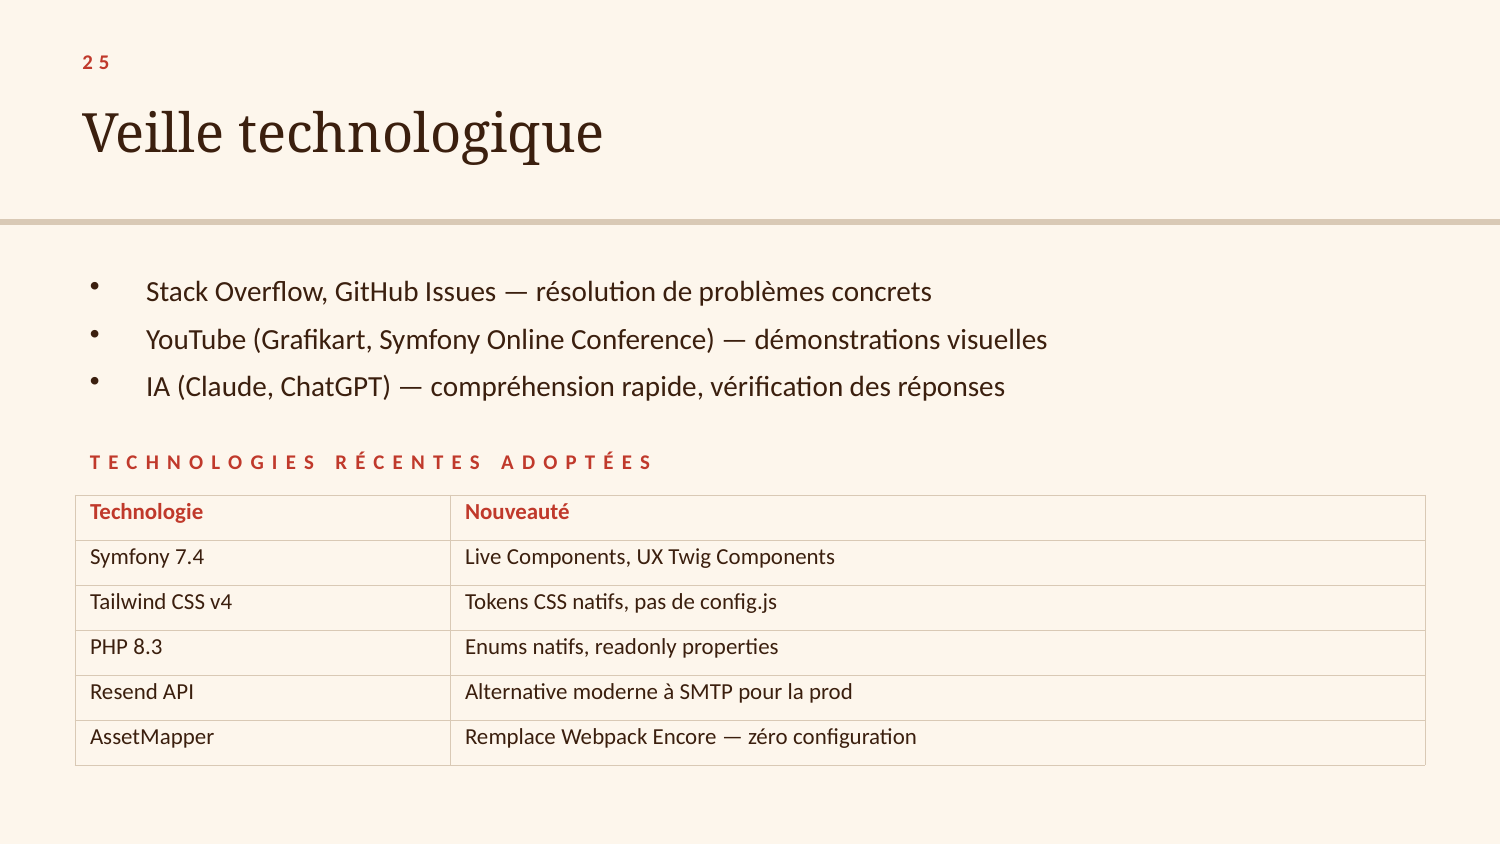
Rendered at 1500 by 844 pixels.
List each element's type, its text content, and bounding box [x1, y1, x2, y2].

text_box 25 [67, 41, 218, 80]
text_box Veille technologique [67, 82, 1433, 180]
table_header Nouveauté [451, 496, 1425, 540]
table_cell Symfony 7.4 [76, 541, 450, 585]
table_cell Tokens CSS natifs, pas de config.js [451, 586, 1425, 630]
text_box Stack Overflow, GitHub Issues — résolution de problèmes concrets YouTube (Grafikart, Symfony Online Conference) — démonstrations visuelles IA (Claude, ChatGPT) — compréhension rapide, vérification des réponses [74, 247, 1425, 428]
table_cell PHP 8.3 [76, 631, 450, 675]
table_cell Alternative moderne à SMTP pour la prod [451, 676, 1425, 720]
text_box TECHNOLOGIES RÉCENTES ADOPTÉES [74, 442, 1125, 480]
table_cell Resend API [76, 676, 450, 720]
table_cell AssetMapper [76, 721, 450, 765]
table_cell Remplace Webpack Encore — zéro configuration [451, 721, 1425, 765]
table_cell Live Components, UX Twig Components [451, 541, 1425, 585]
table_cell Enums natifs, readonly properties [451, 631, 1425, 675]
text_box [0, 0, 1500, 225]
table_header Technologie [76, 496, 450, 540]
table_cell Tailwind CSS v4 [76, 586, 450, 630]
